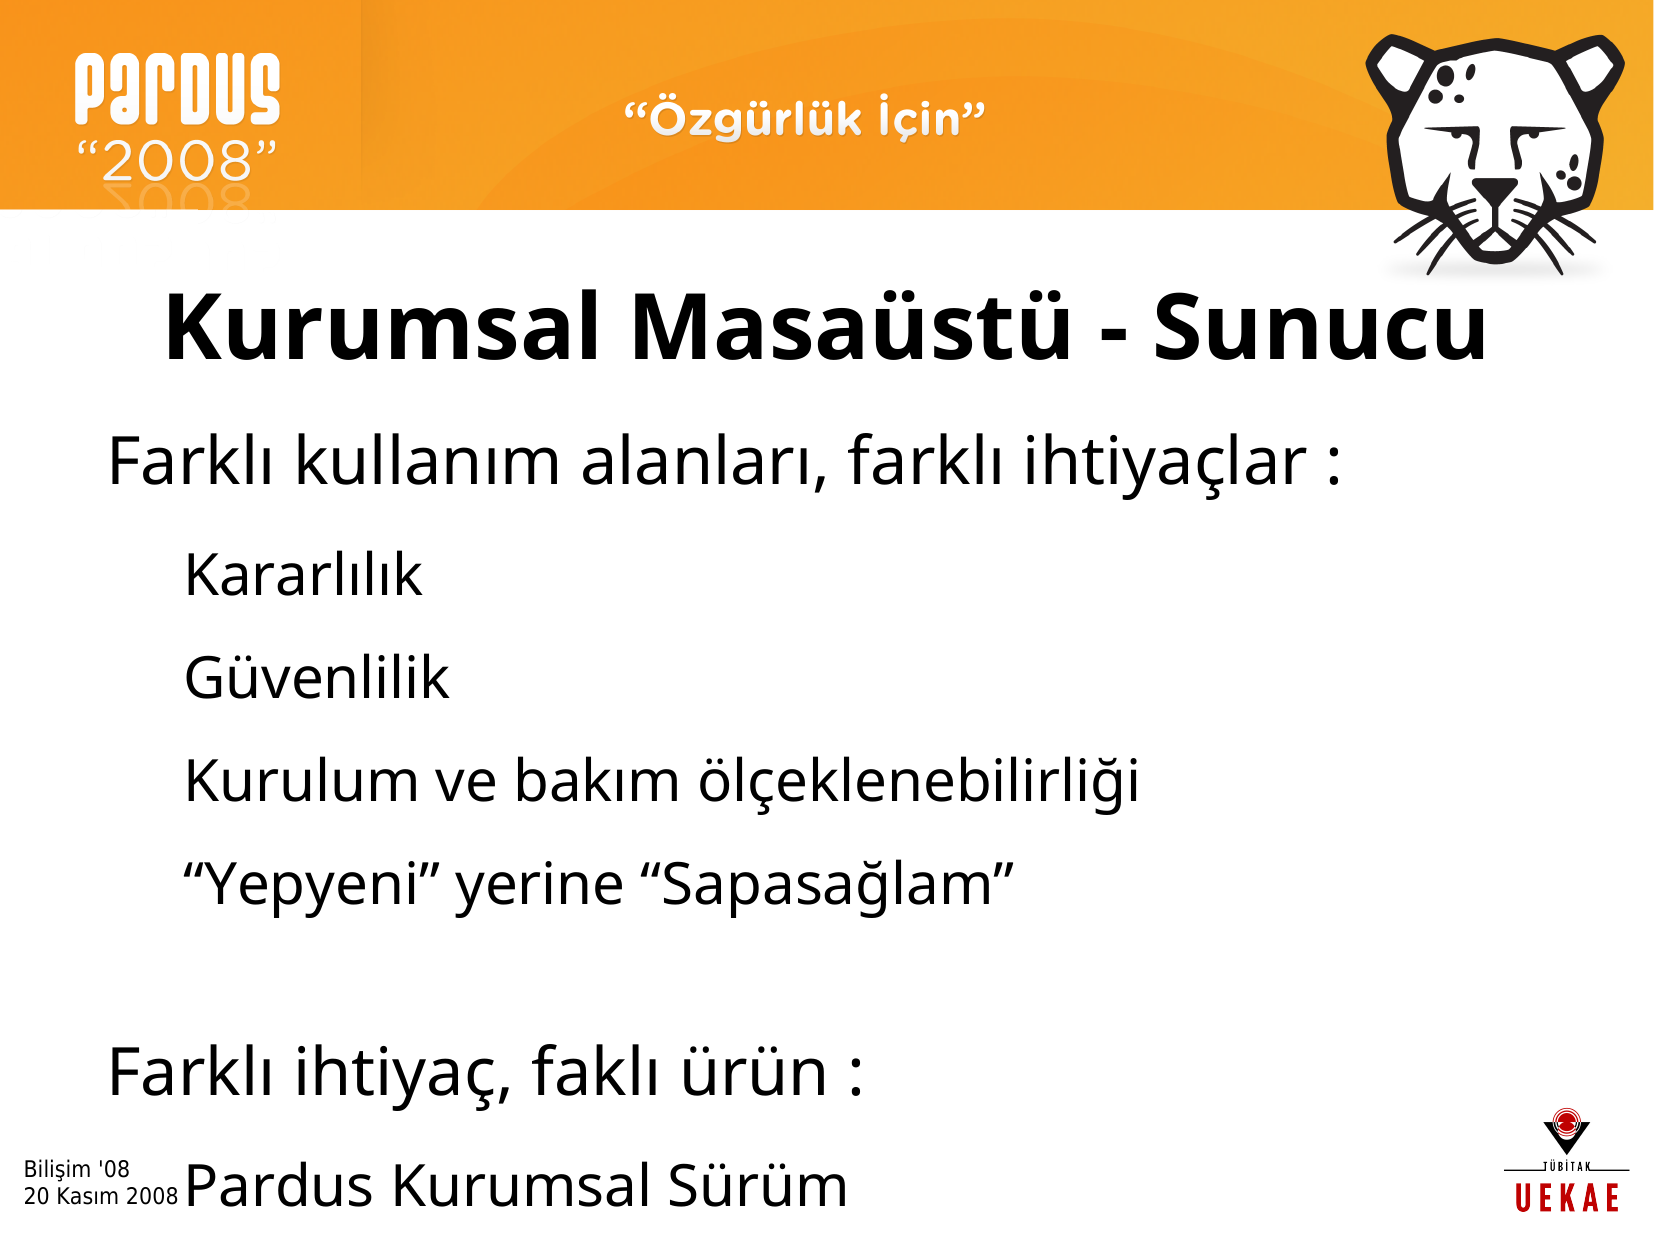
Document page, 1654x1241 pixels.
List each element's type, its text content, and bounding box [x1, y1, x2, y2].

list Farklı kullanım alanları, farklı ihtiyaçlar : Kararlılık Güvenlilik Kurulum ve bakım ölçeklenebilirliği “Yepyeni” yerine “Sapasağlam” Farklı ihtiyaç, faklı ürün : Pardus Kurumsal Sürüm Pardus Kurumsal Depo [88, 413, 1571, 1221]
picture [0, 0, 1654, 293]
title Kurumsal Masaüstü - Sunucu [82, 217, 1571, 432]
picture [1571, 1104, 1634, 1215]
